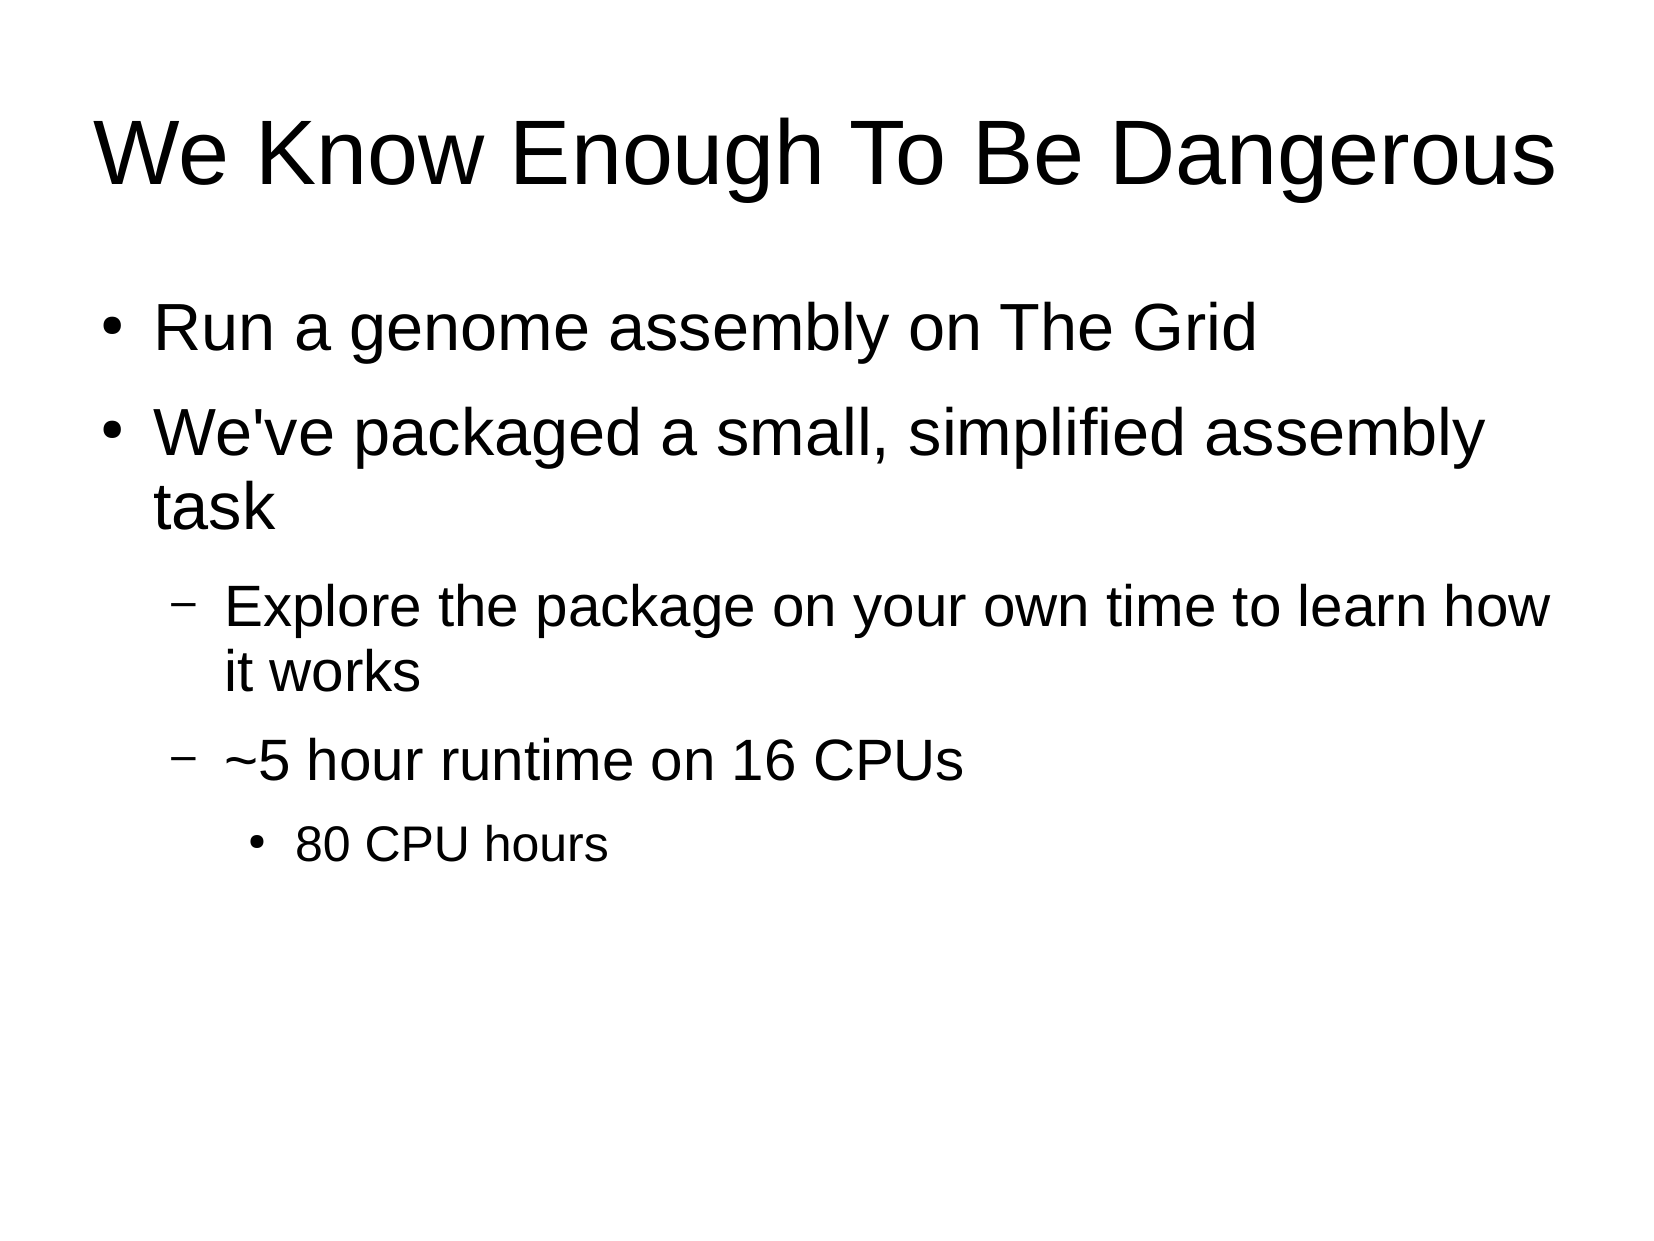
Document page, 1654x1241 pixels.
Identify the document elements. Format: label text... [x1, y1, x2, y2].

list Run a genome assembly on The Grid We've packaged a small, simplified assembly task Explore the package on your own time to learn how it works ~5 hour runtime on 16 CPUs 80 CPU hours [82, 290, 1571, 1010]
title We Know Enough To Be Dangerous [82, 49, 1571, 257]
